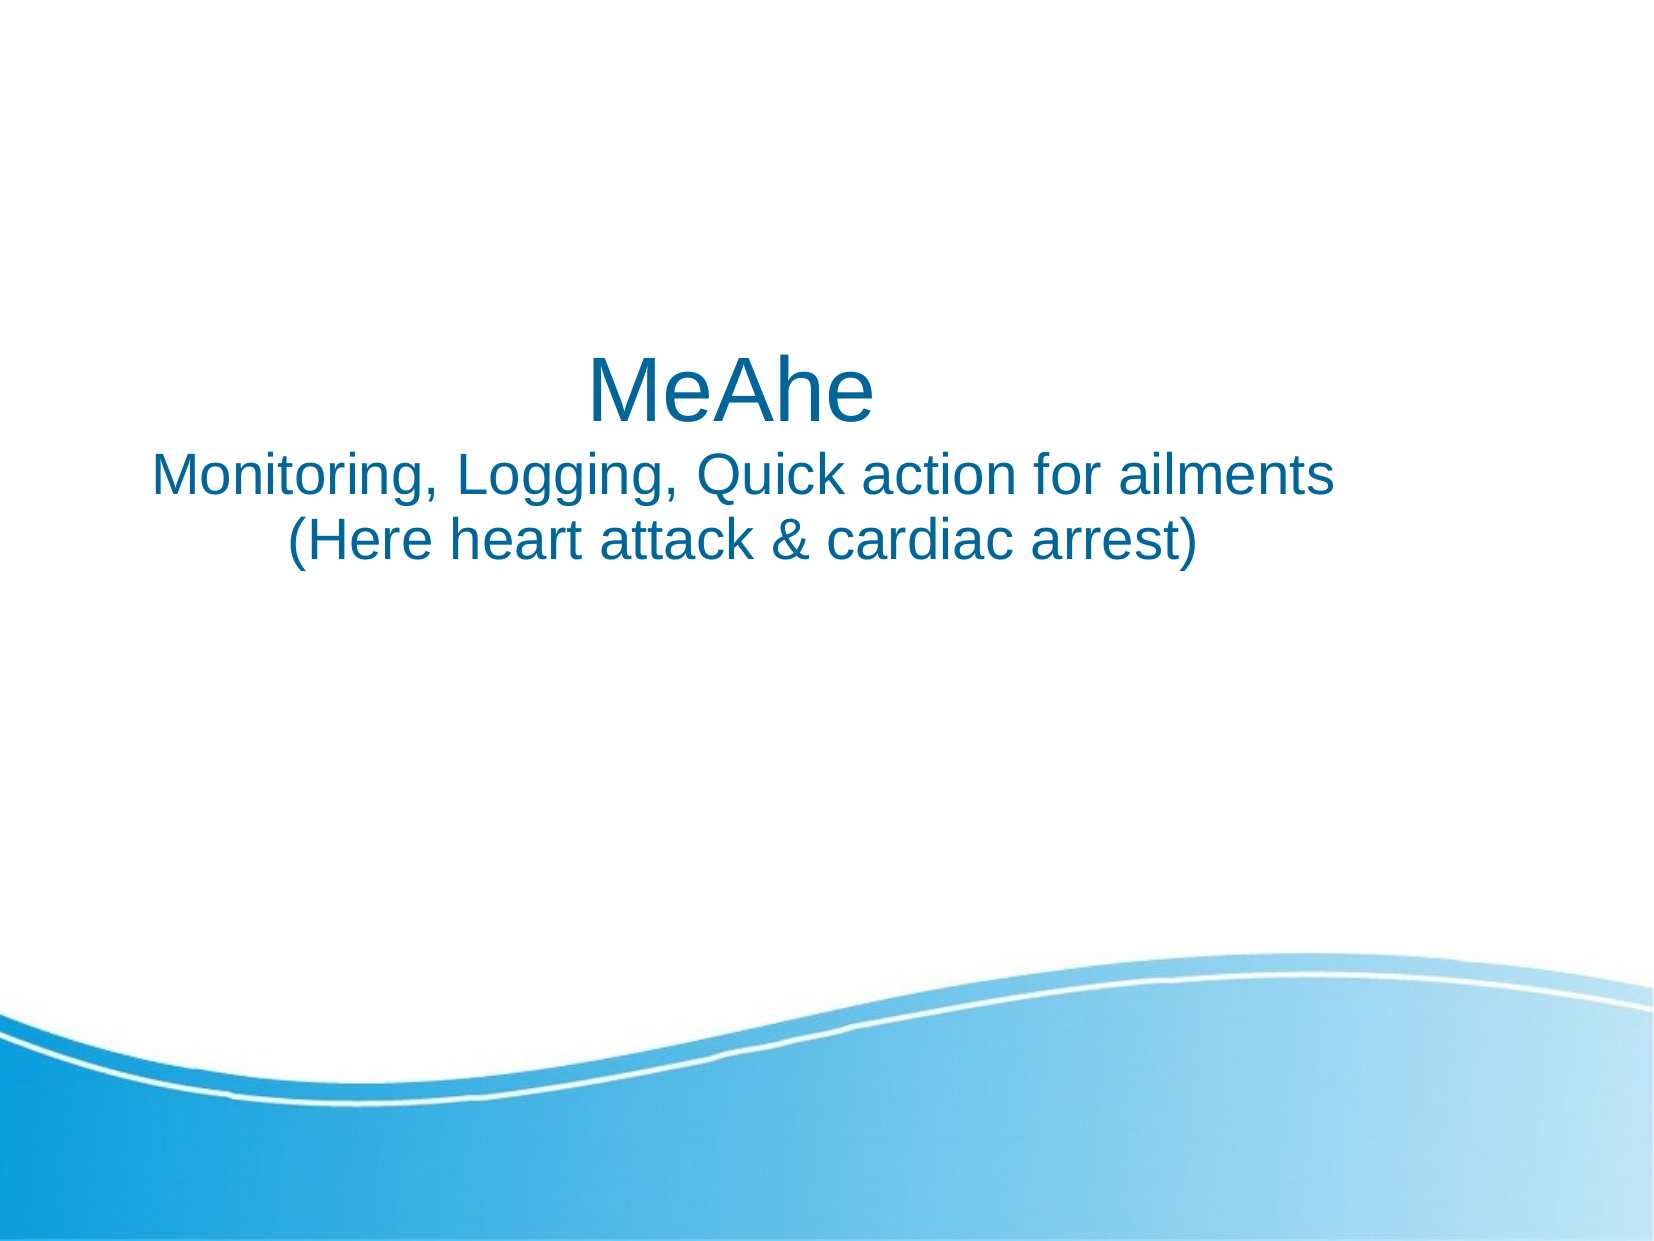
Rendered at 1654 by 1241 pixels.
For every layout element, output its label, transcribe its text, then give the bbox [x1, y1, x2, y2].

picture [0, 952, 1654, 1241]
title MeAhe Monitoring, Logging, Quick action for ailments (Here heart attack & cardiac arrest) [0, 338, 1489, 637]
